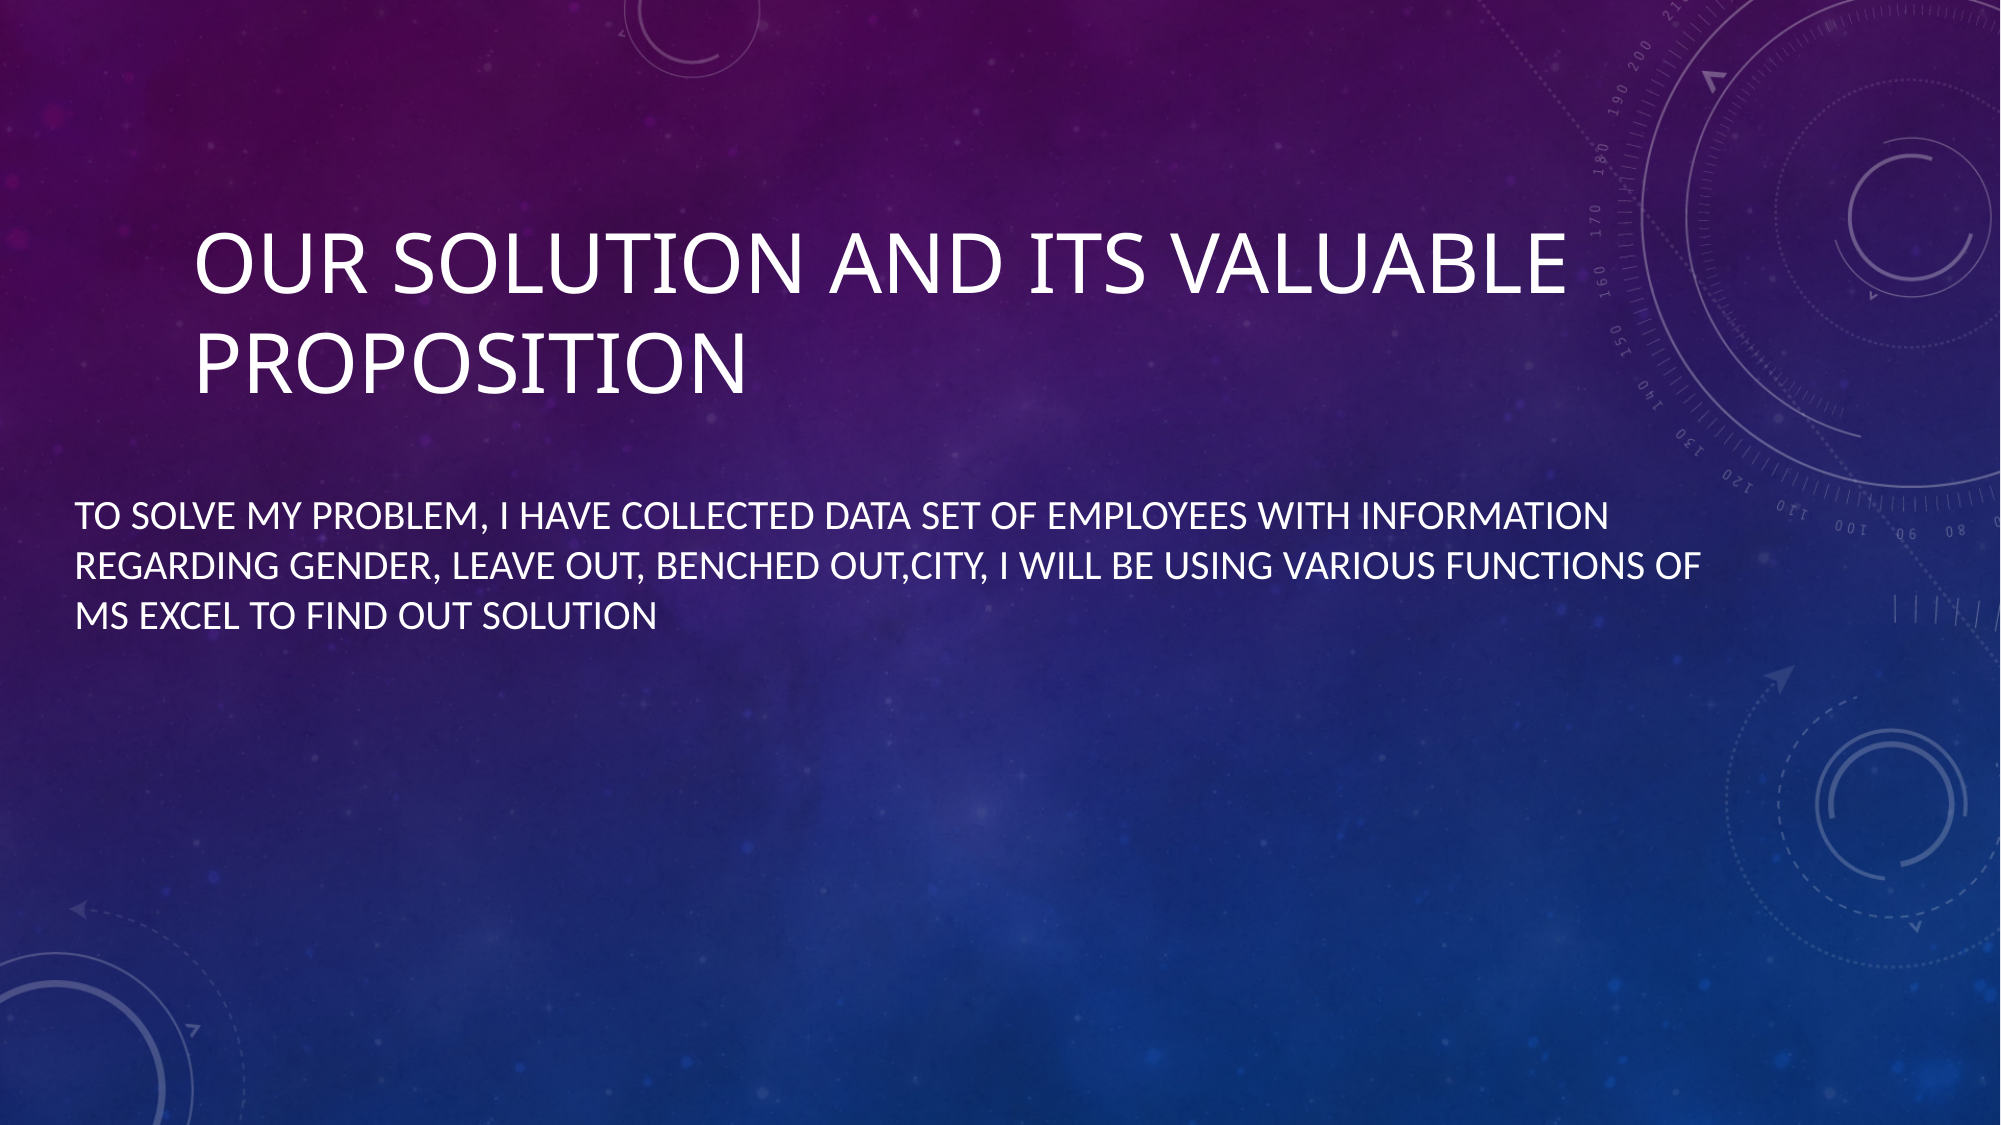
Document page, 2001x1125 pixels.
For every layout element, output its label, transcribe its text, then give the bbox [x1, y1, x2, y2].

list TO SOLVE MY PROBLEM, I HAVE COLLECTED DATA SET OF EMPLOYEES WITH INFORMATION REGARDING GENDER, LEAVE OUT, BENCHED OUT,CITY, I WILL BE USING VARIOUS FUNCTIONS OF MS EXCEL TO FIND OUT SOLUTION [59, 263, 1722, 862]
title Our SOLUTION AND ITS VALUABLE PROPOSITION [177, 167, 1982, 453]
